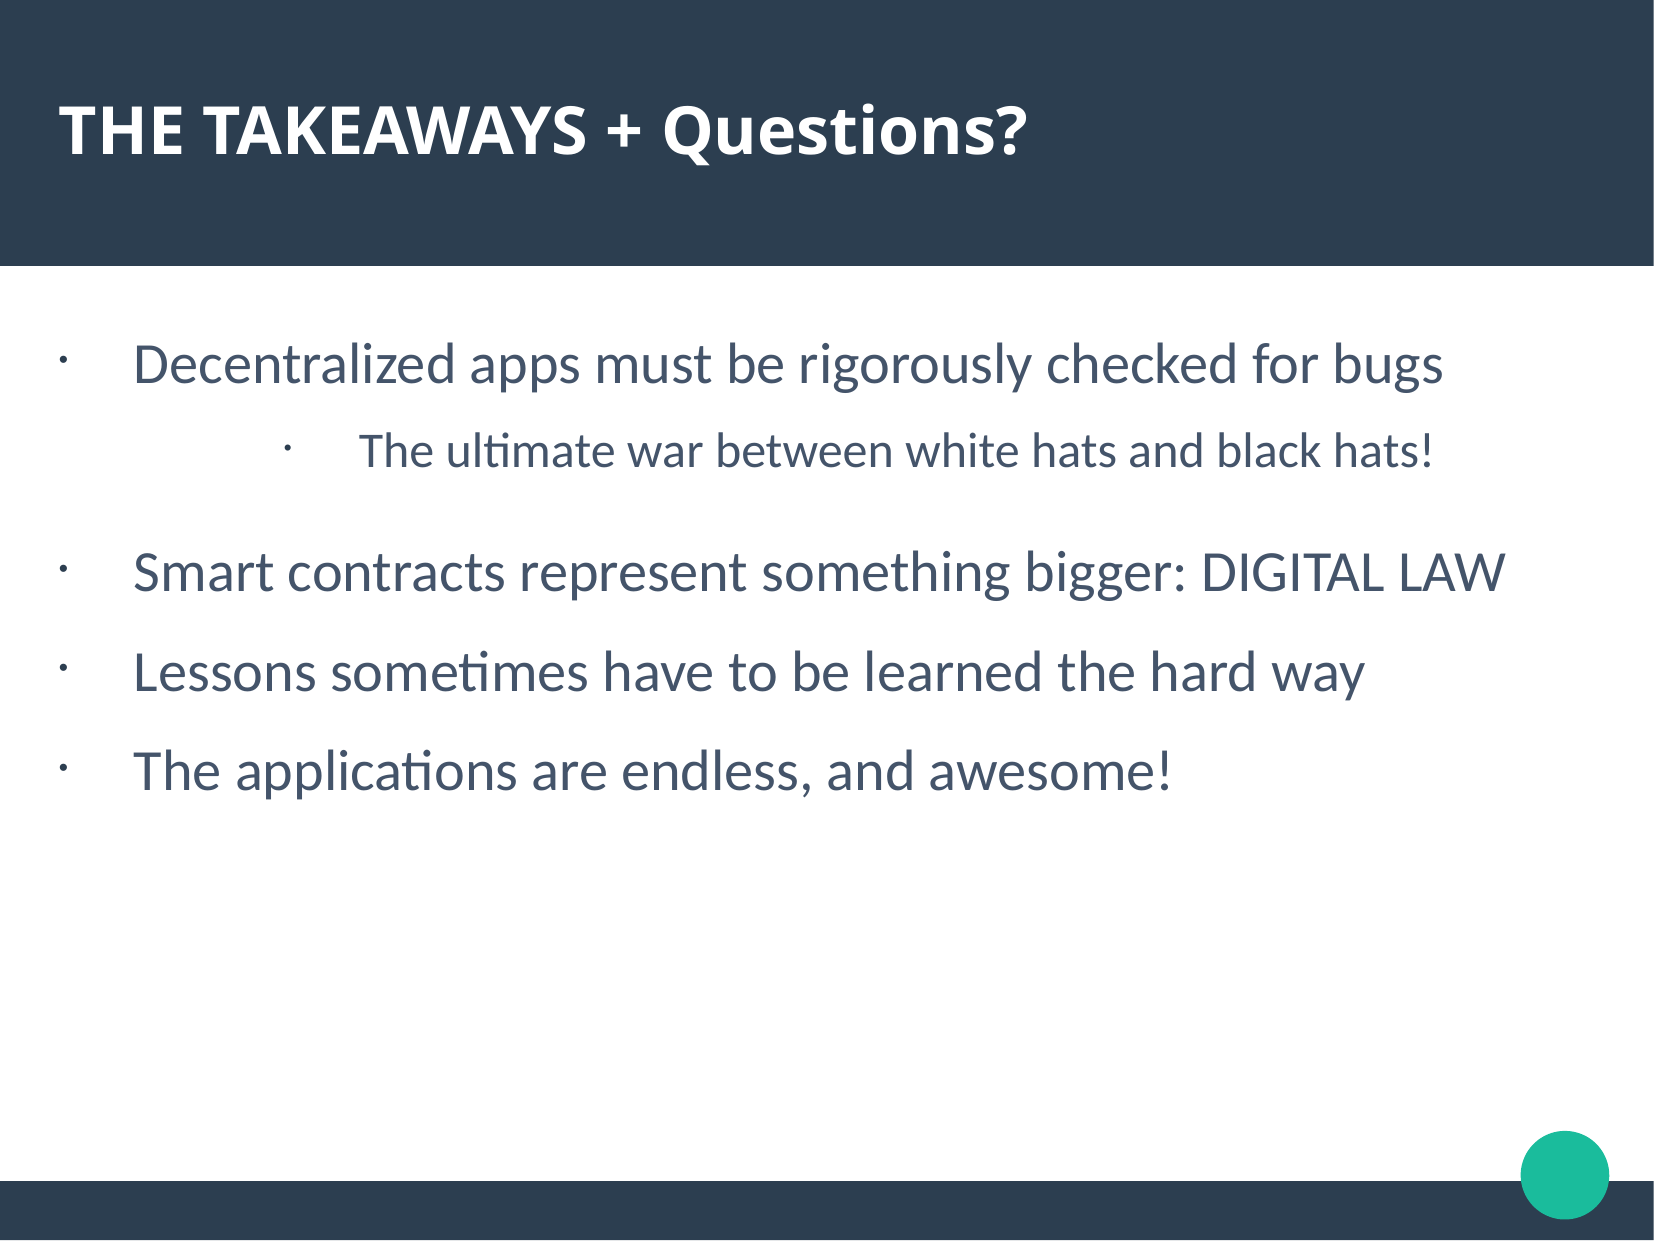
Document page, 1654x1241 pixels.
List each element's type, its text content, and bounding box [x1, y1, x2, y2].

list Decentralized apps must be rigorously checked for bugs The ultimate war between white hats and black hats! Smart contracts represent something bigger: DIGITAL LAW Lessons sometimes have to be learned the hard way The applications are endless, and awesome! [59, 324, 1595, 1152]
title THE TAKEAWAYS + Questions? [59, 49, 1595, 207]
